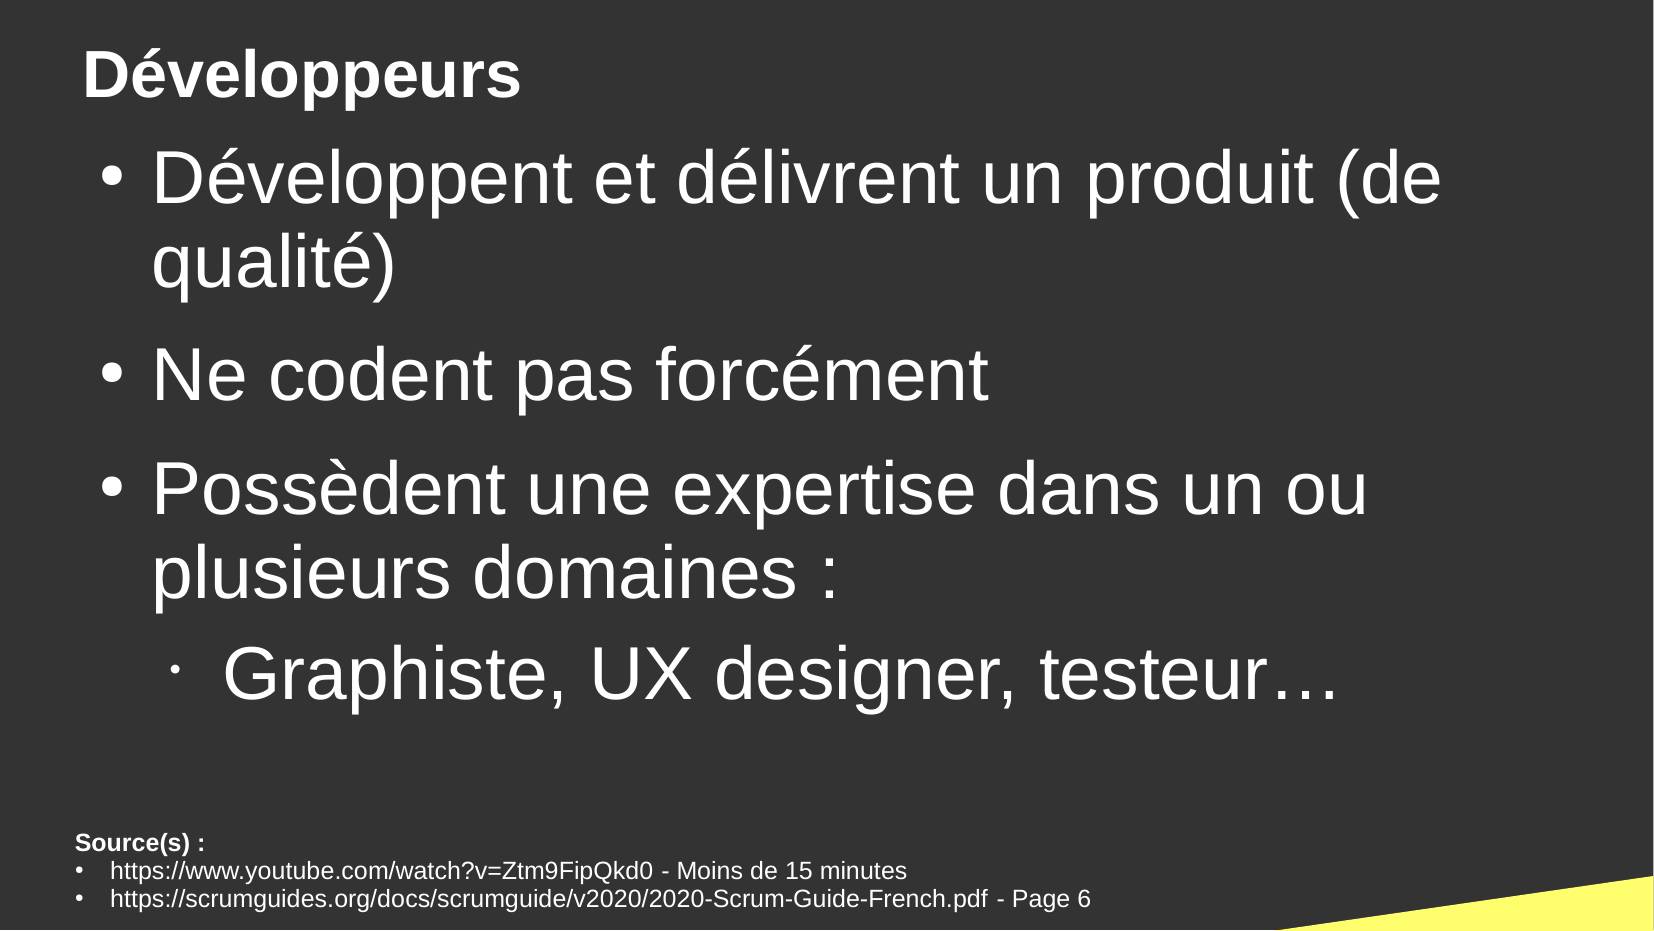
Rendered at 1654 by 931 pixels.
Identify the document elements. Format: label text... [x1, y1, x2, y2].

text_box [1272, 875, 1654, 931]
title Développeurs [82, 37, 1571, 122]
text_box Source(s) : https://www.youtube.com/watch?v=Ztm9FipQkd0 - Moins de 15 minutes https://scrumguides.org/docs/scrumguide/v2020/2020-Scrum-Guide-French.pdf - Page 6 [59, 821, 1546, 920]
list Développent et délivrent un produit (de qualité) Ne codent pas forcément Possèdent une expertise dans un ou plusieurs domaines : Graphiste, UX designer, testeur… [80, 135, 1620, 777]
